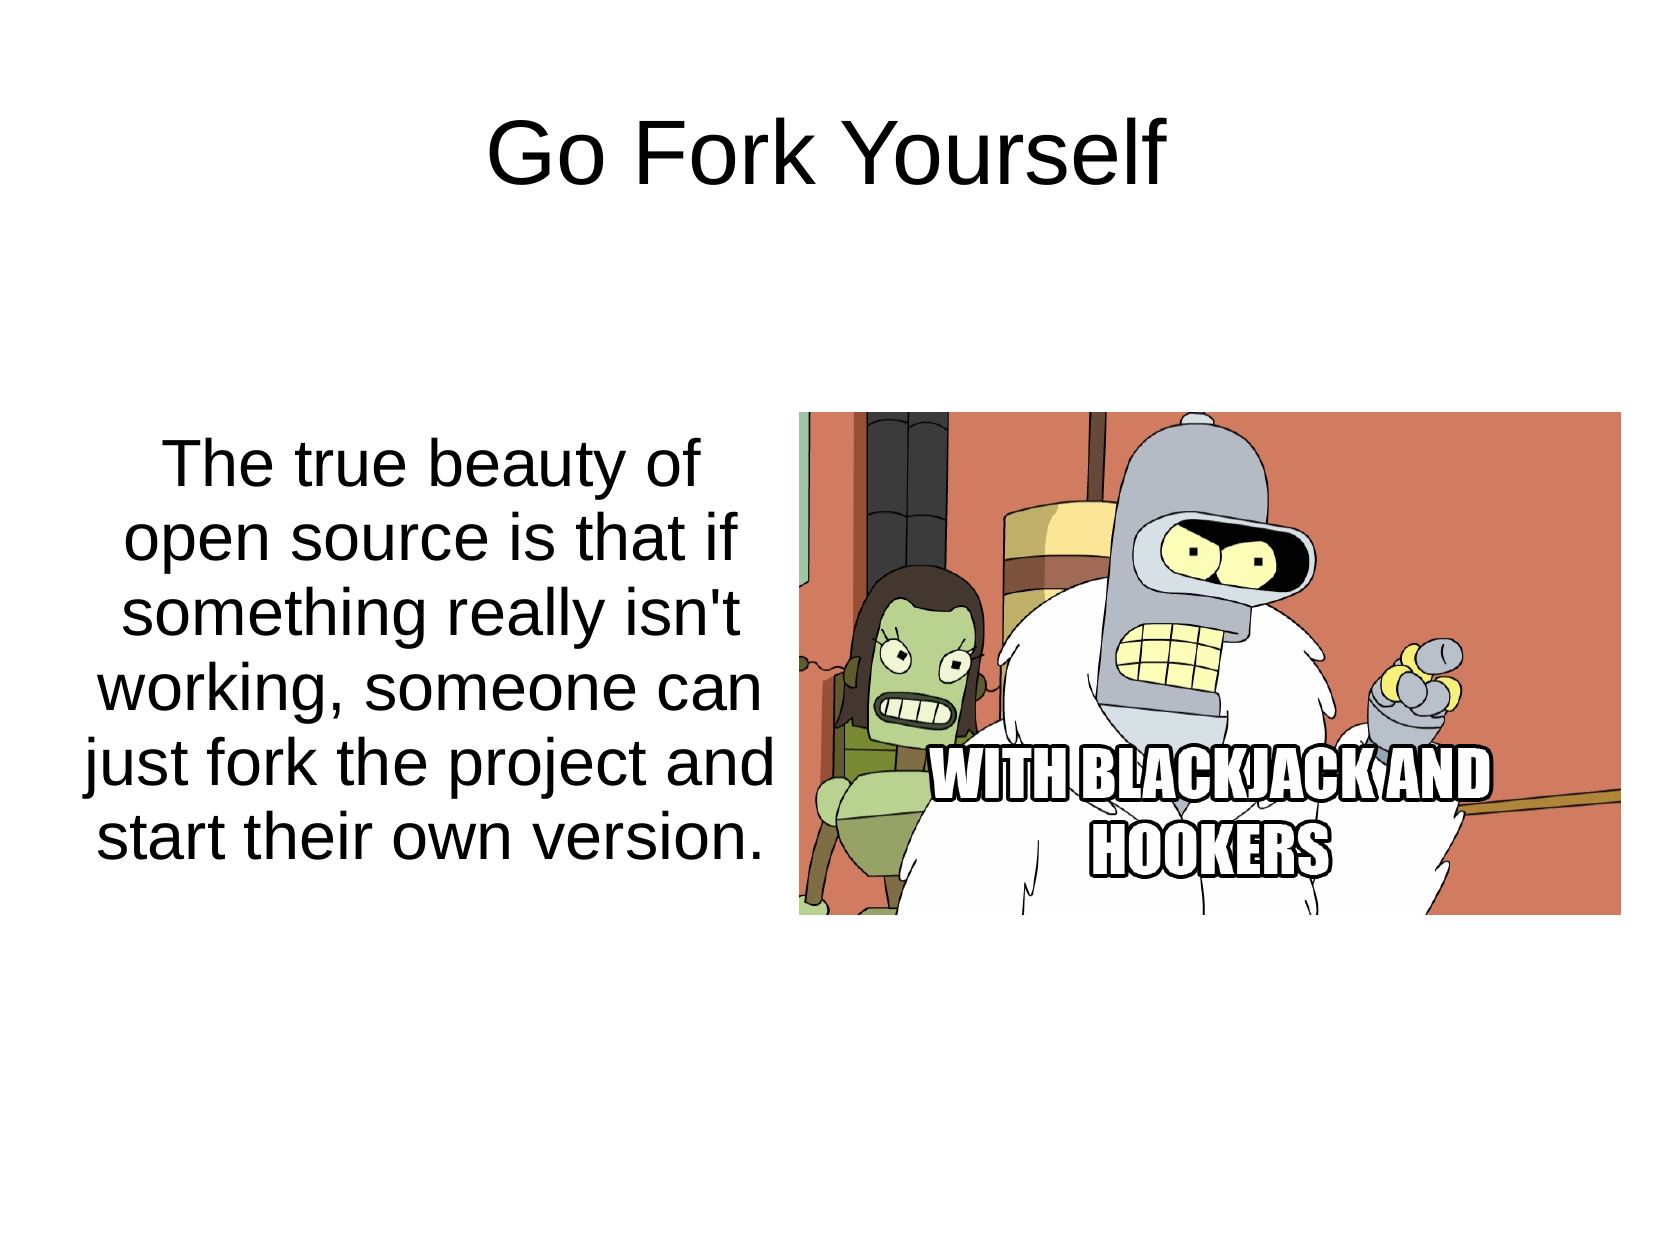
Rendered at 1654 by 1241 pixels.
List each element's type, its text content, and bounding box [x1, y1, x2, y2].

picture [799, 412, 1621, 916]
title Go Fork Yourself [82, 49, 1571, 257]
subtitle The true beauty of open source is that if something really isn't working, someone can just fork the project and start their own version. [82, 290, 781, 1010]
